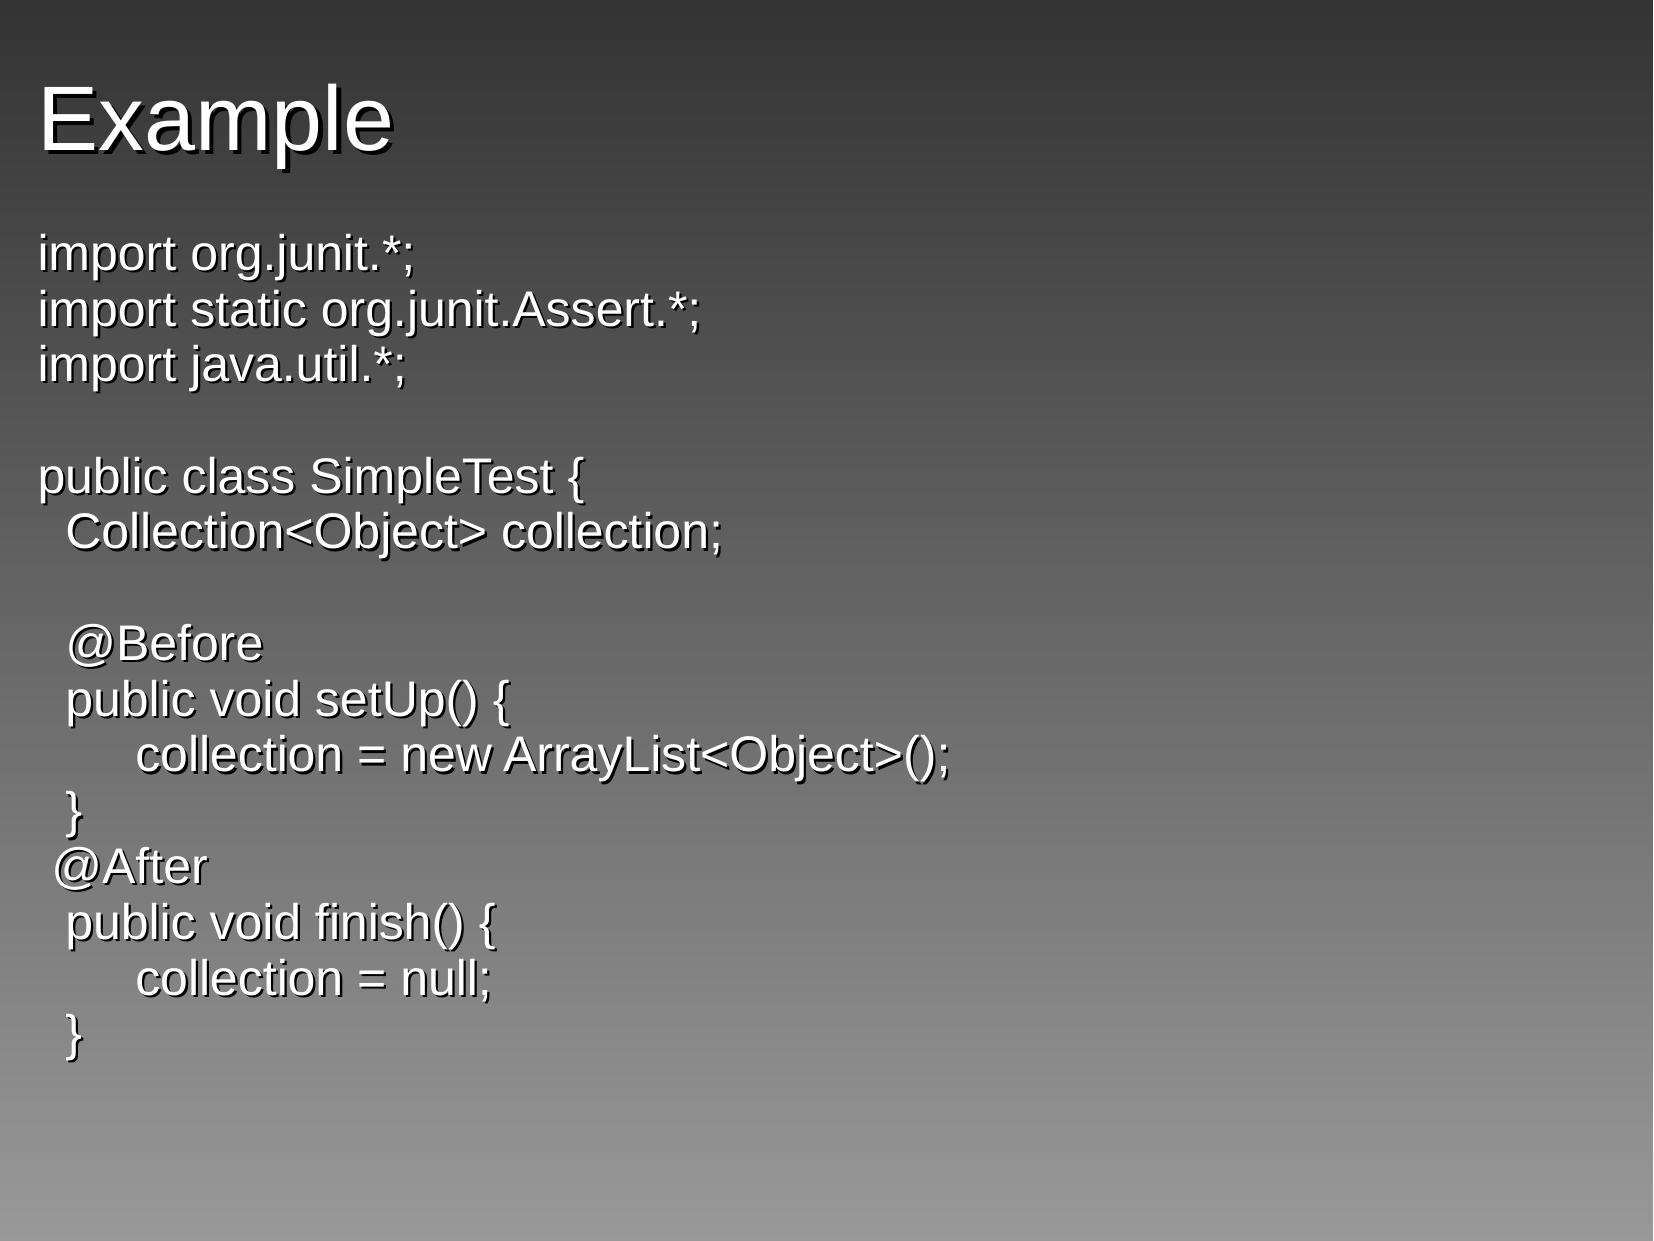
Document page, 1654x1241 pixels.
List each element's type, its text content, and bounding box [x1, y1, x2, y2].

title Example [37, 56, 1613, 181]
list import org.junit.*; import static org.junit.Assert.*; import java.util.*; public class SimpleTest { Collection<Object> collection; @Before public void setUp() { collection = new ArrayList<Object>(); } @After public void finish() { collection = null; } [37, 225, 1613, 1126]
